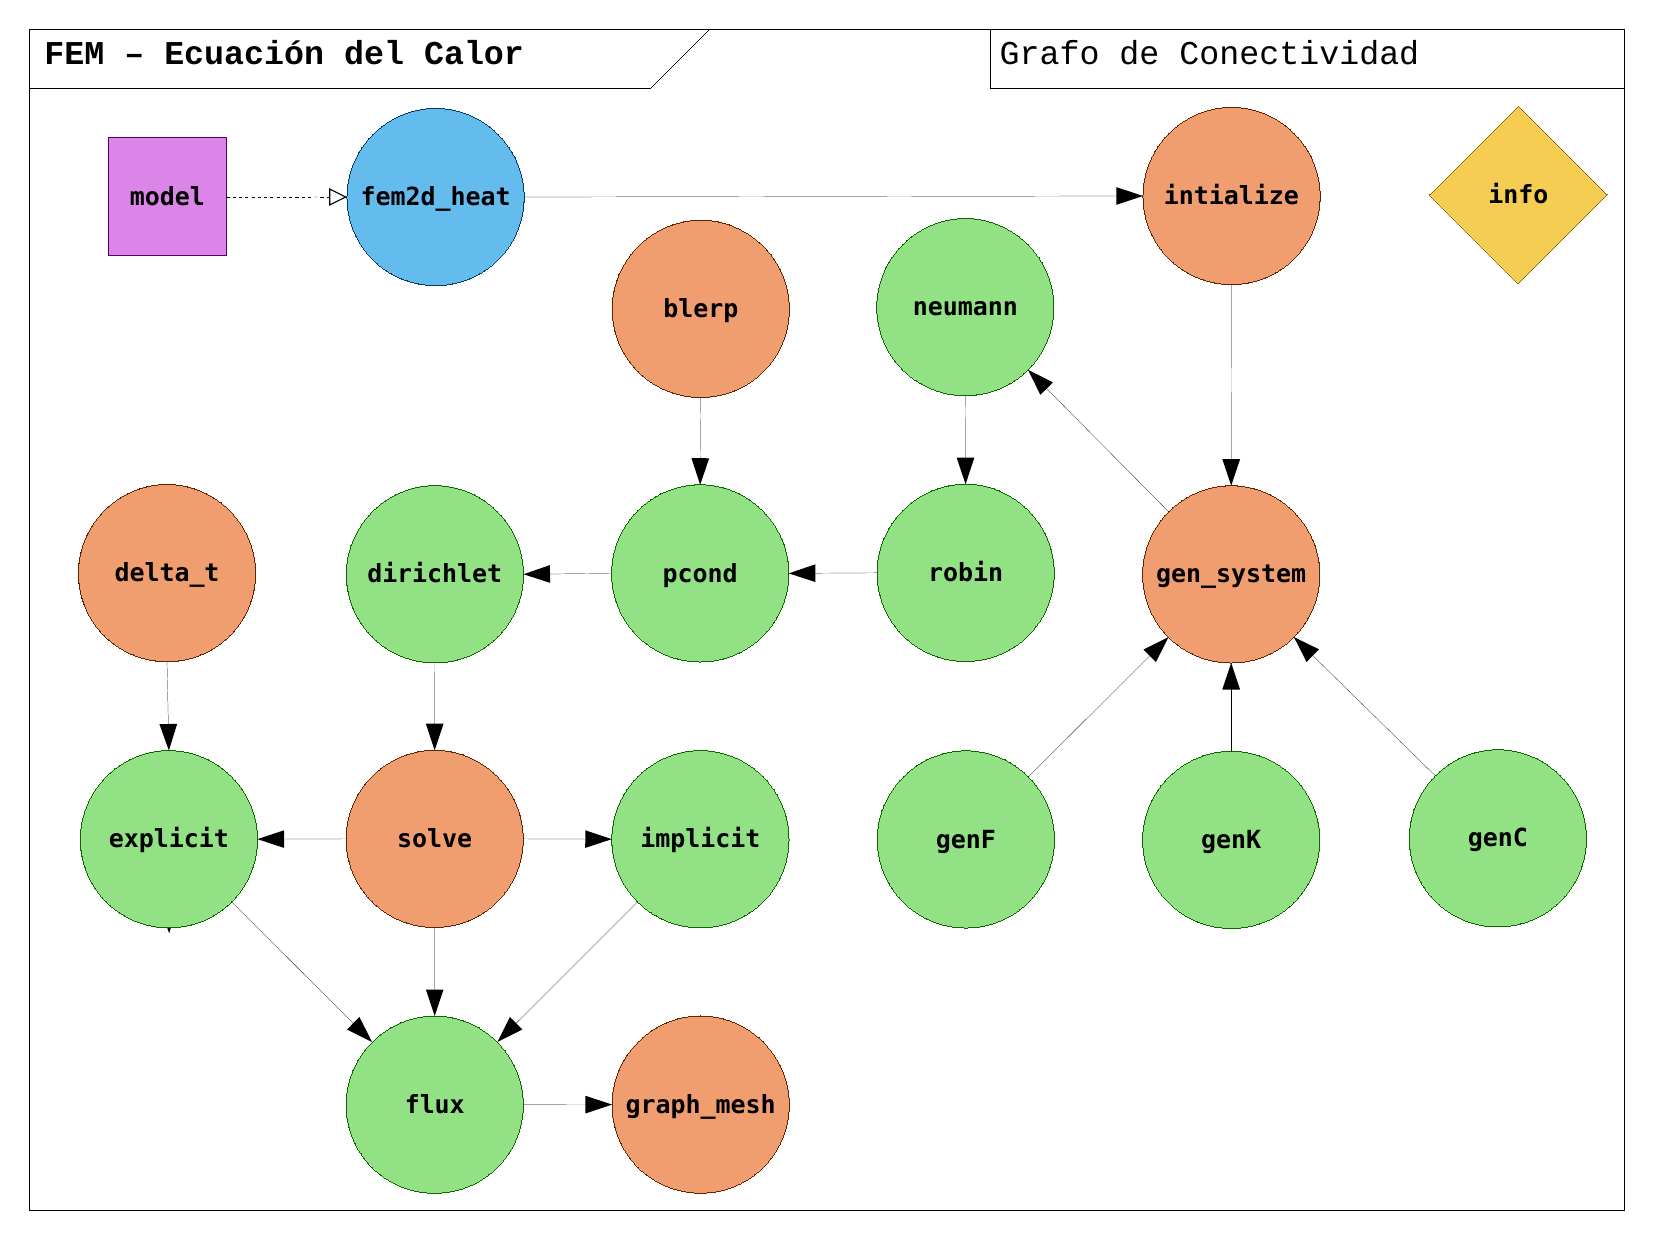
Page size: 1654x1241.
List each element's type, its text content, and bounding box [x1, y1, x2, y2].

text_box gen_system [1142, 485, 1320, 663]
text_box info [1429, 106, 1608, 284]
text_box genF [877, 750, 1055, 929]
text_box dirichlet [346, 485, 524, 663]
text_box flux [346, 1016, 524, 1194]
text_box intialize [1142, 107, 1321, 285]
text_box solve [346, 750, 524, 928]
text_box neumann [876, 218, 1054, 396]
text_box robin [877, 484, 1055, 662]
text_box explicit [80, 750, 258, 928]
text_box delta_t [78, 484, 256, 662]
text_box blerp [612, 220, 790, 398]
text_box pcond [611, 484, 789, 663]
text_box genC [1409, 749, 1587, 927]
text_box implicit [611, 750, 790, 928]
text_box fem2d_heat [346, 108, 525, 286]
text_box Grafo de Conectividad [955, 29, 1635, 94]
text_box graph_mesh [612, 1015, 790, 1194]
text_box FEM – Ecuación del Calor [29, 29, 709, 83]
text_box model [108, 137, 227, 256]
text_box genK [1142, 751, 1320, 929]
